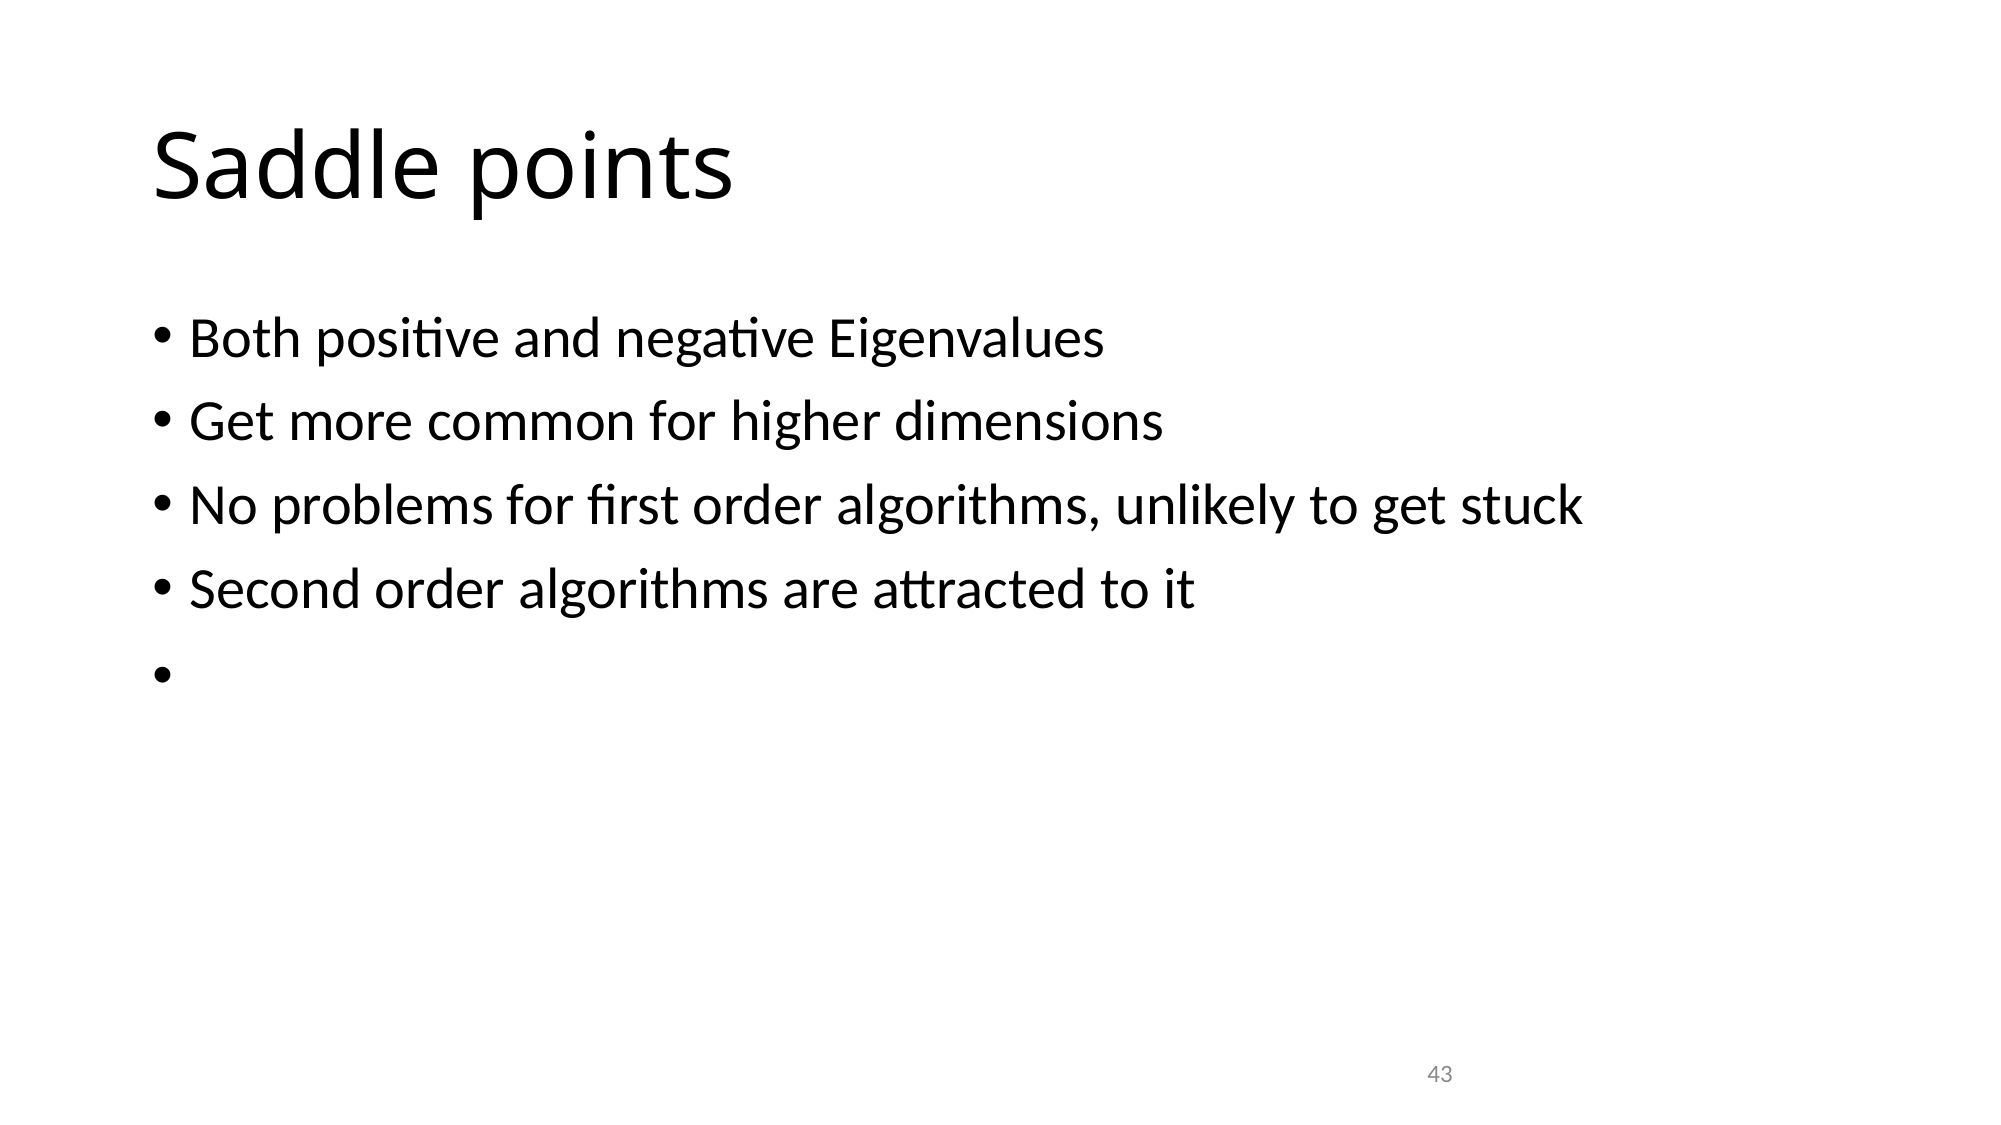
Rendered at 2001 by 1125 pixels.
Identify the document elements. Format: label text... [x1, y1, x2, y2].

title Saddle points [137, 59, 1863, 278]
text_box [1412, 1042, 1863, 1103]
list Both positive and negative Eigenvalues Get more common for higher dimensions No problems for first order algorithms, unlikely to get stuck Second order algorithms are attracted to it [137, 299, 1863, 1014]
